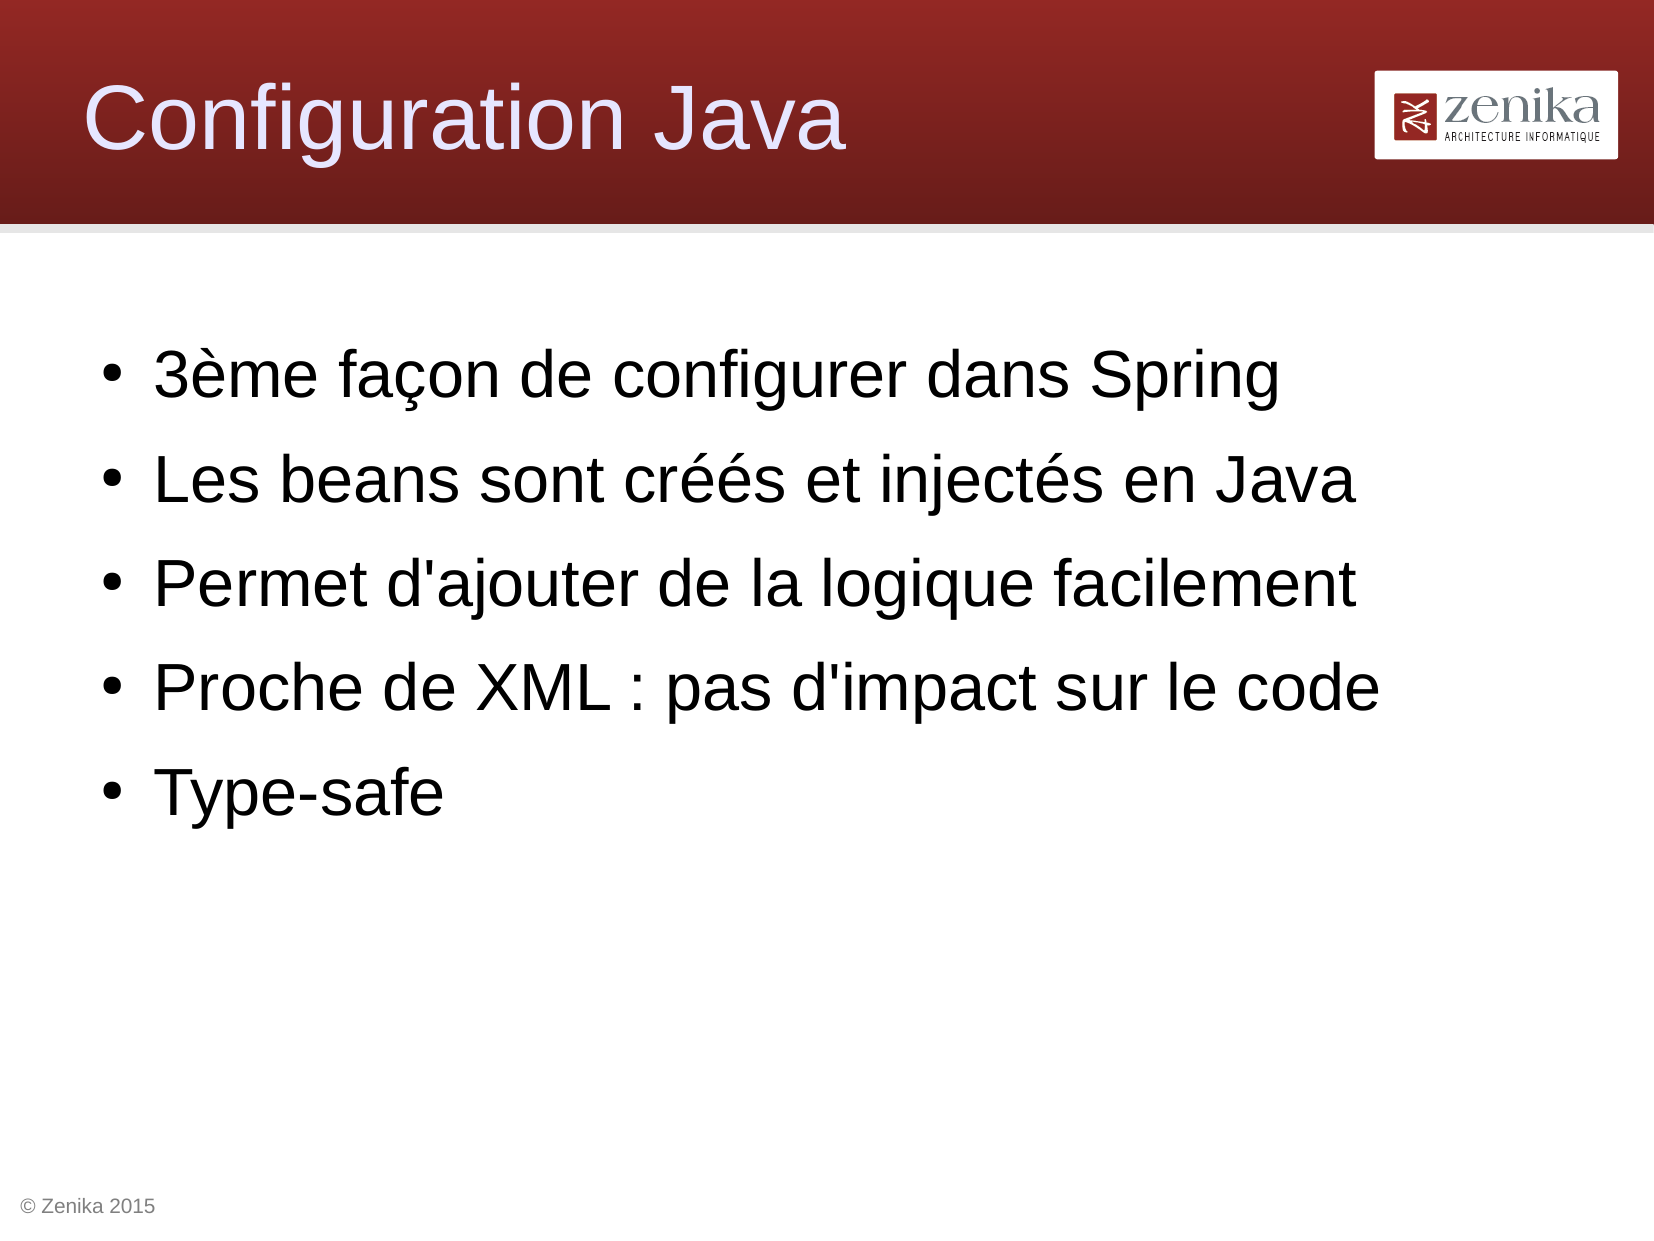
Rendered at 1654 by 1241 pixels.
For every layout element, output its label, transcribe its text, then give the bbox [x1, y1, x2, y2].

list 3ème façon de configurer dans Spring Les beans sont créés et injectés en Java Permet d'ajouter de la logique facilement Proche de XML : pas d'impact sur le code Type-safe [82, 337, 1538, 1057]
picture [1571, 82, 1600, 149]
title Configuration Java [82, 13, 1571, 222]
